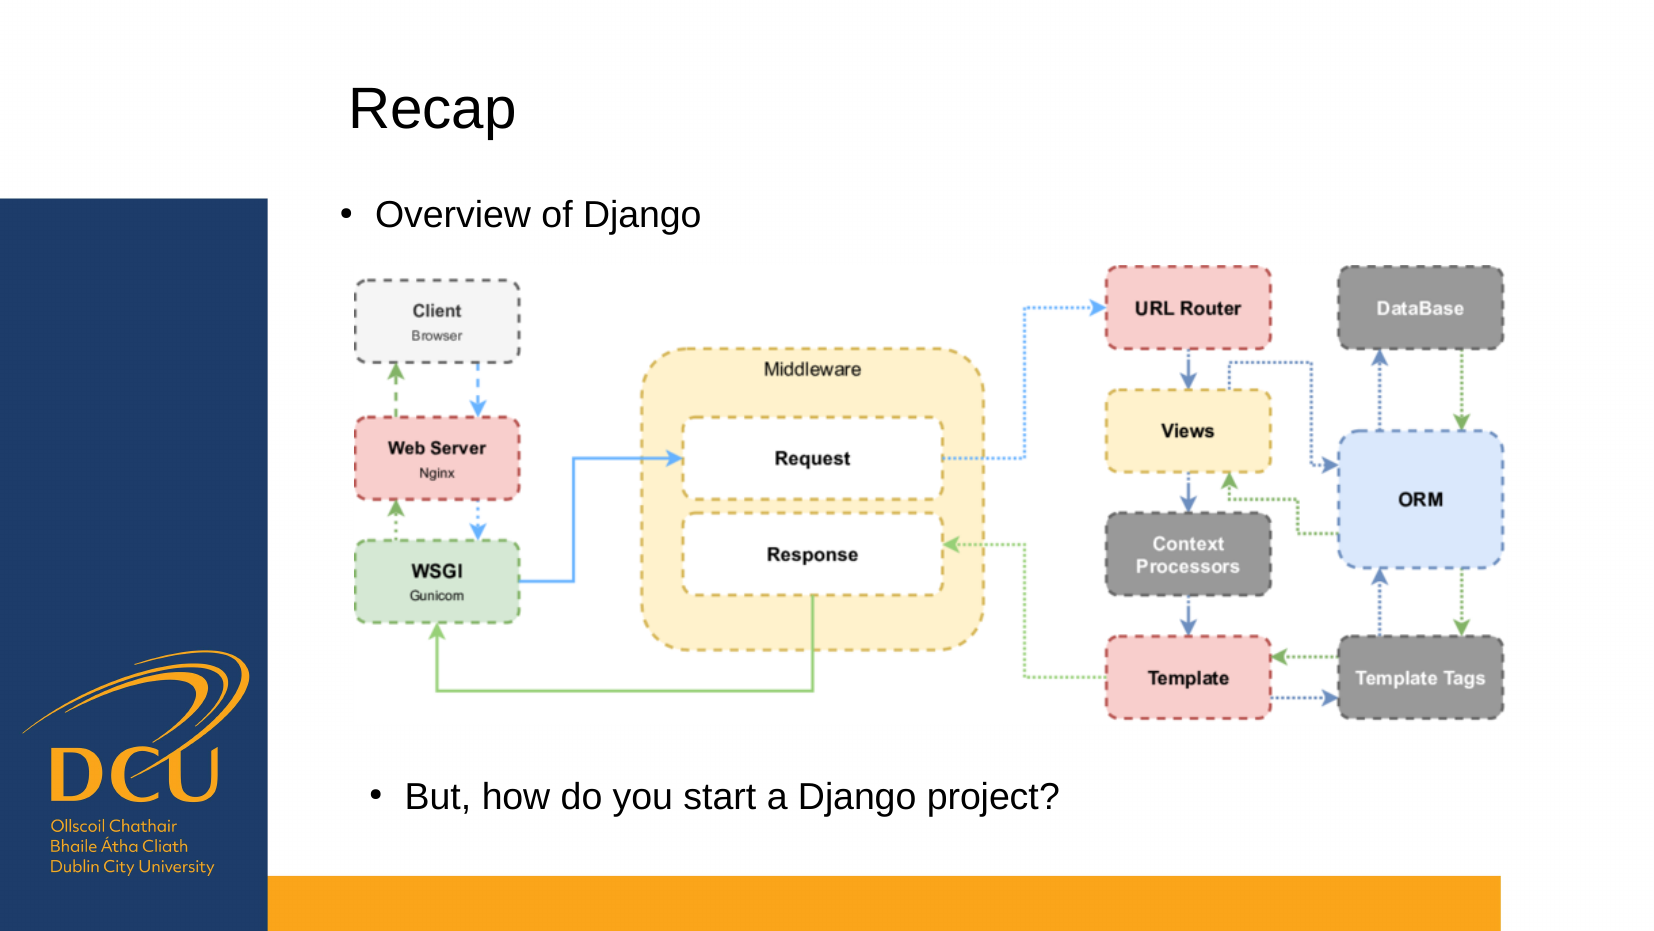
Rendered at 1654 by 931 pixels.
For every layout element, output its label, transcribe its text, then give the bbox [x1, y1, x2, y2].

text_box Overview of Django [324, 186, 1063, 369]
picture [0, 0, 1654, 931]
text_box But, how do you start a Django project? [354, 767, 1077, 825]
text_box Recap [333, 62, 532, 148]
